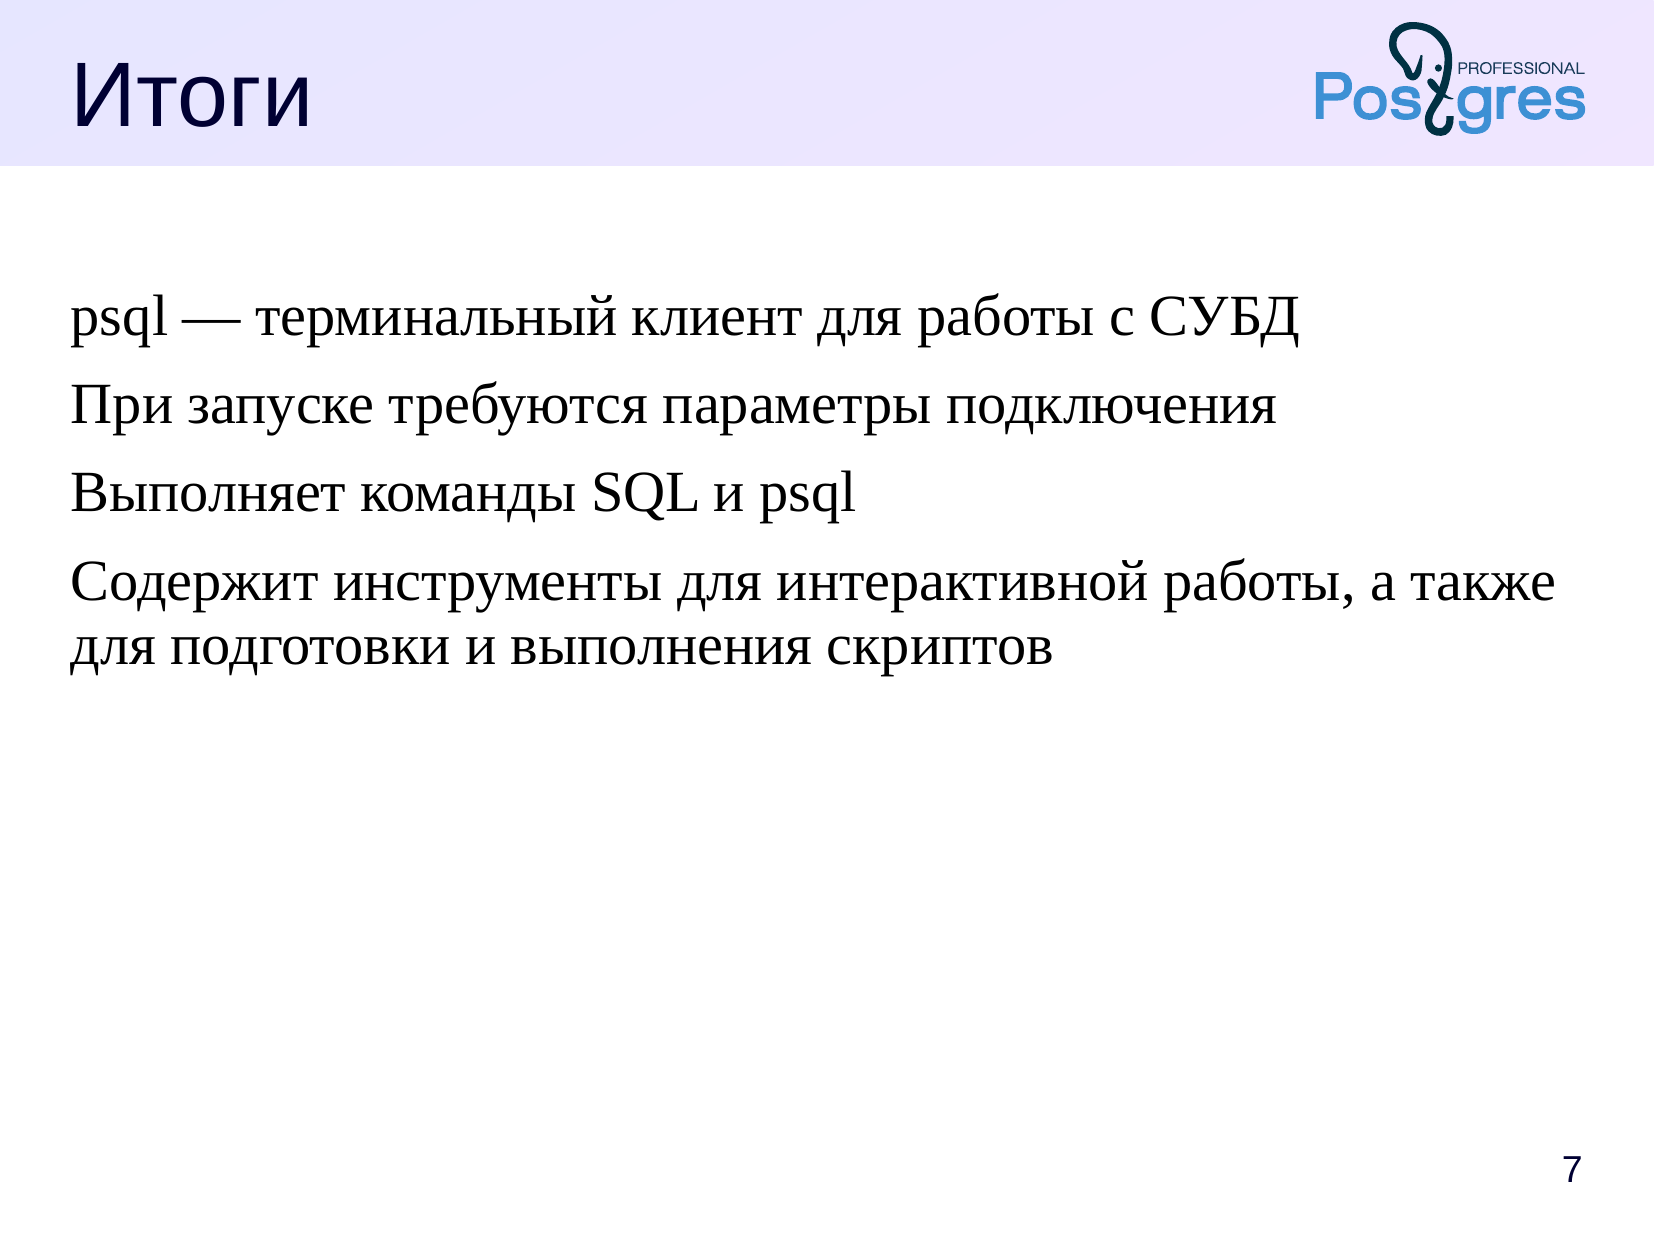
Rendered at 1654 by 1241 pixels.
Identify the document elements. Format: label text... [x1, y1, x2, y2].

list psql — терминальный клиент для работы с СУБД При запуске требуются параметры подключения Выполняет команды SQL и psql Содержит инструменты для интерактивной работы, а также для подготовки и выполнения скриптов [70, 283, 1583, 1134]
title Итоги [70, 43, 1241, 147]
